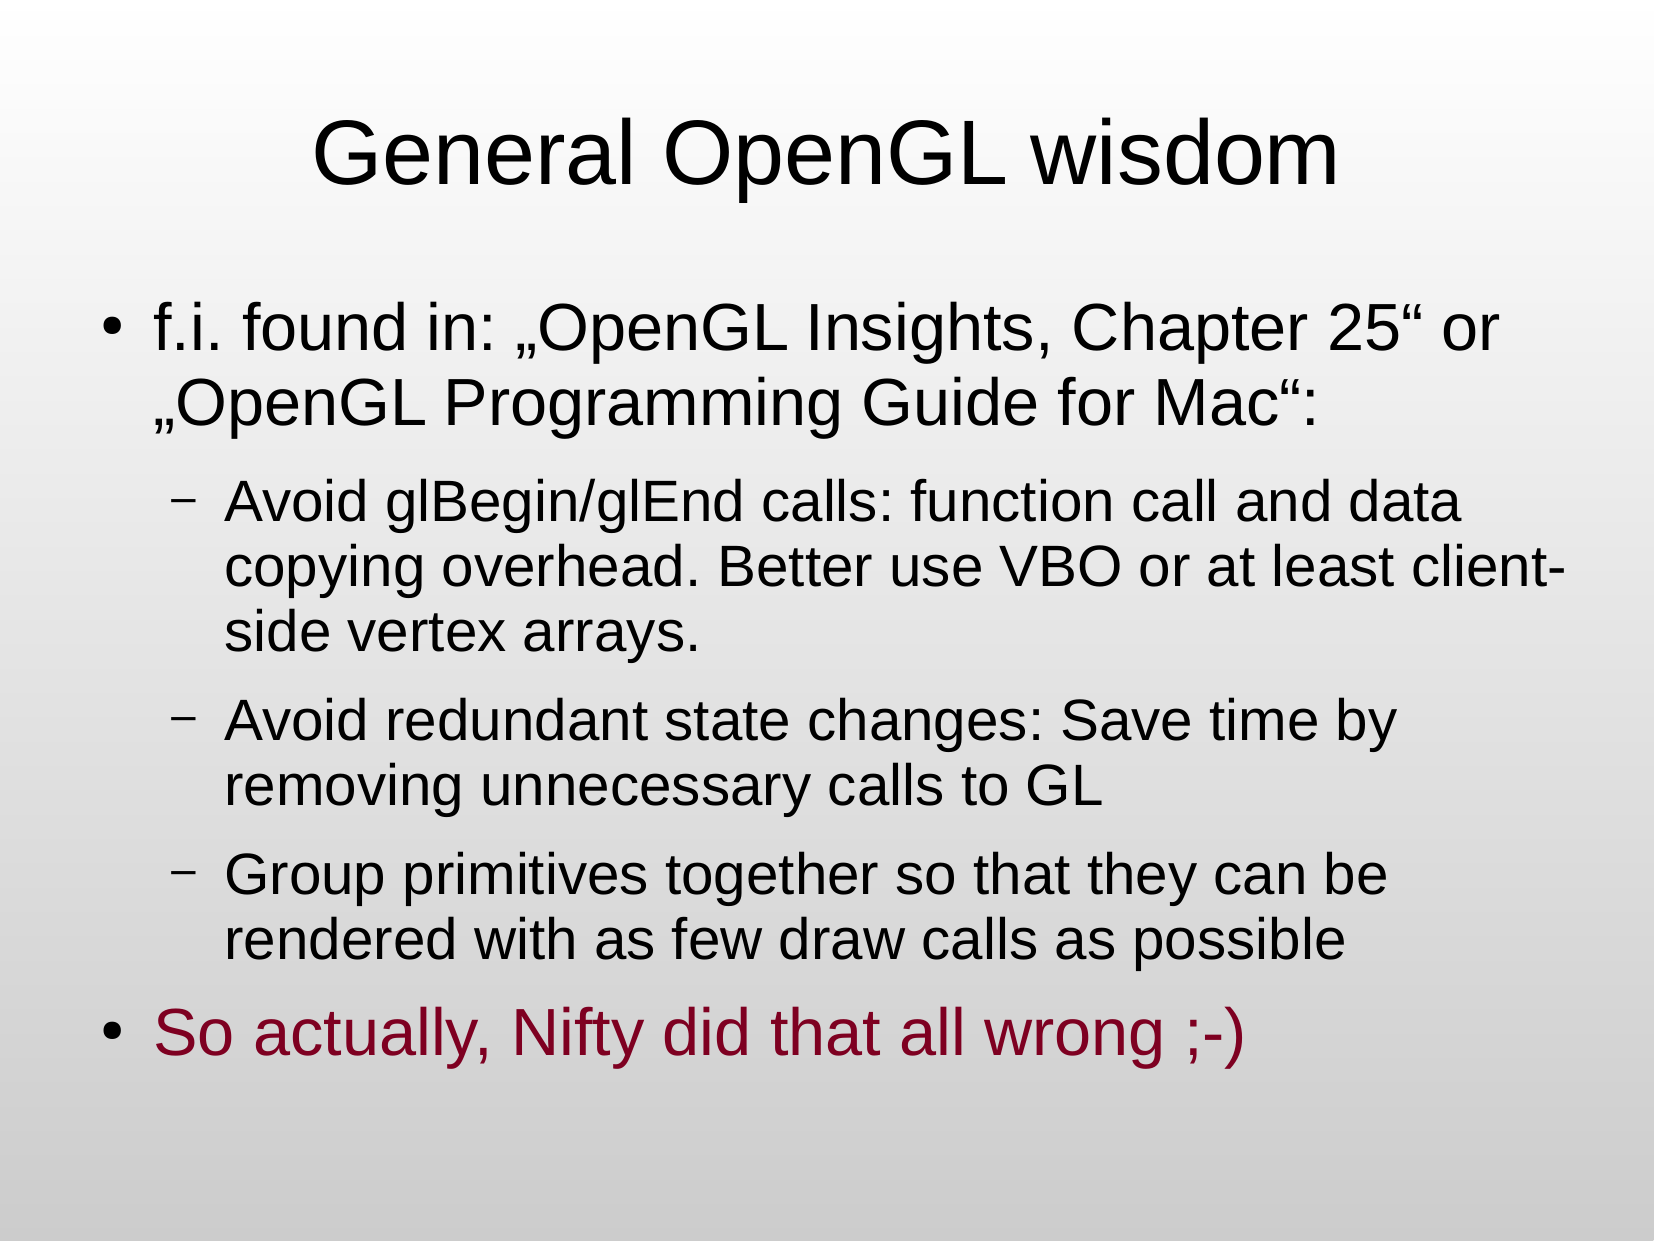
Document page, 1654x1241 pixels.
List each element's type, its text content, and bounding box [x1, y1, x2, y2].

list f.i. found in: „OpenGL Insights, Chapter 25“ or „OpenGL Programming Guide for Mac“: Avoid glBegin/glEnd calls: function call and data copying overhead. Better use VBO or at least client-side vertex arrays. Avoid redundant state changes: Save time by removing unnecessary calls to GL Group primitives together so that they can be rendered with as few draw calls as possible So actually, Nifty did that all wrong ;-) [82, 290, 1571, 1109]
title General OpenGL wisdom [82, 49, 1571, 257]
